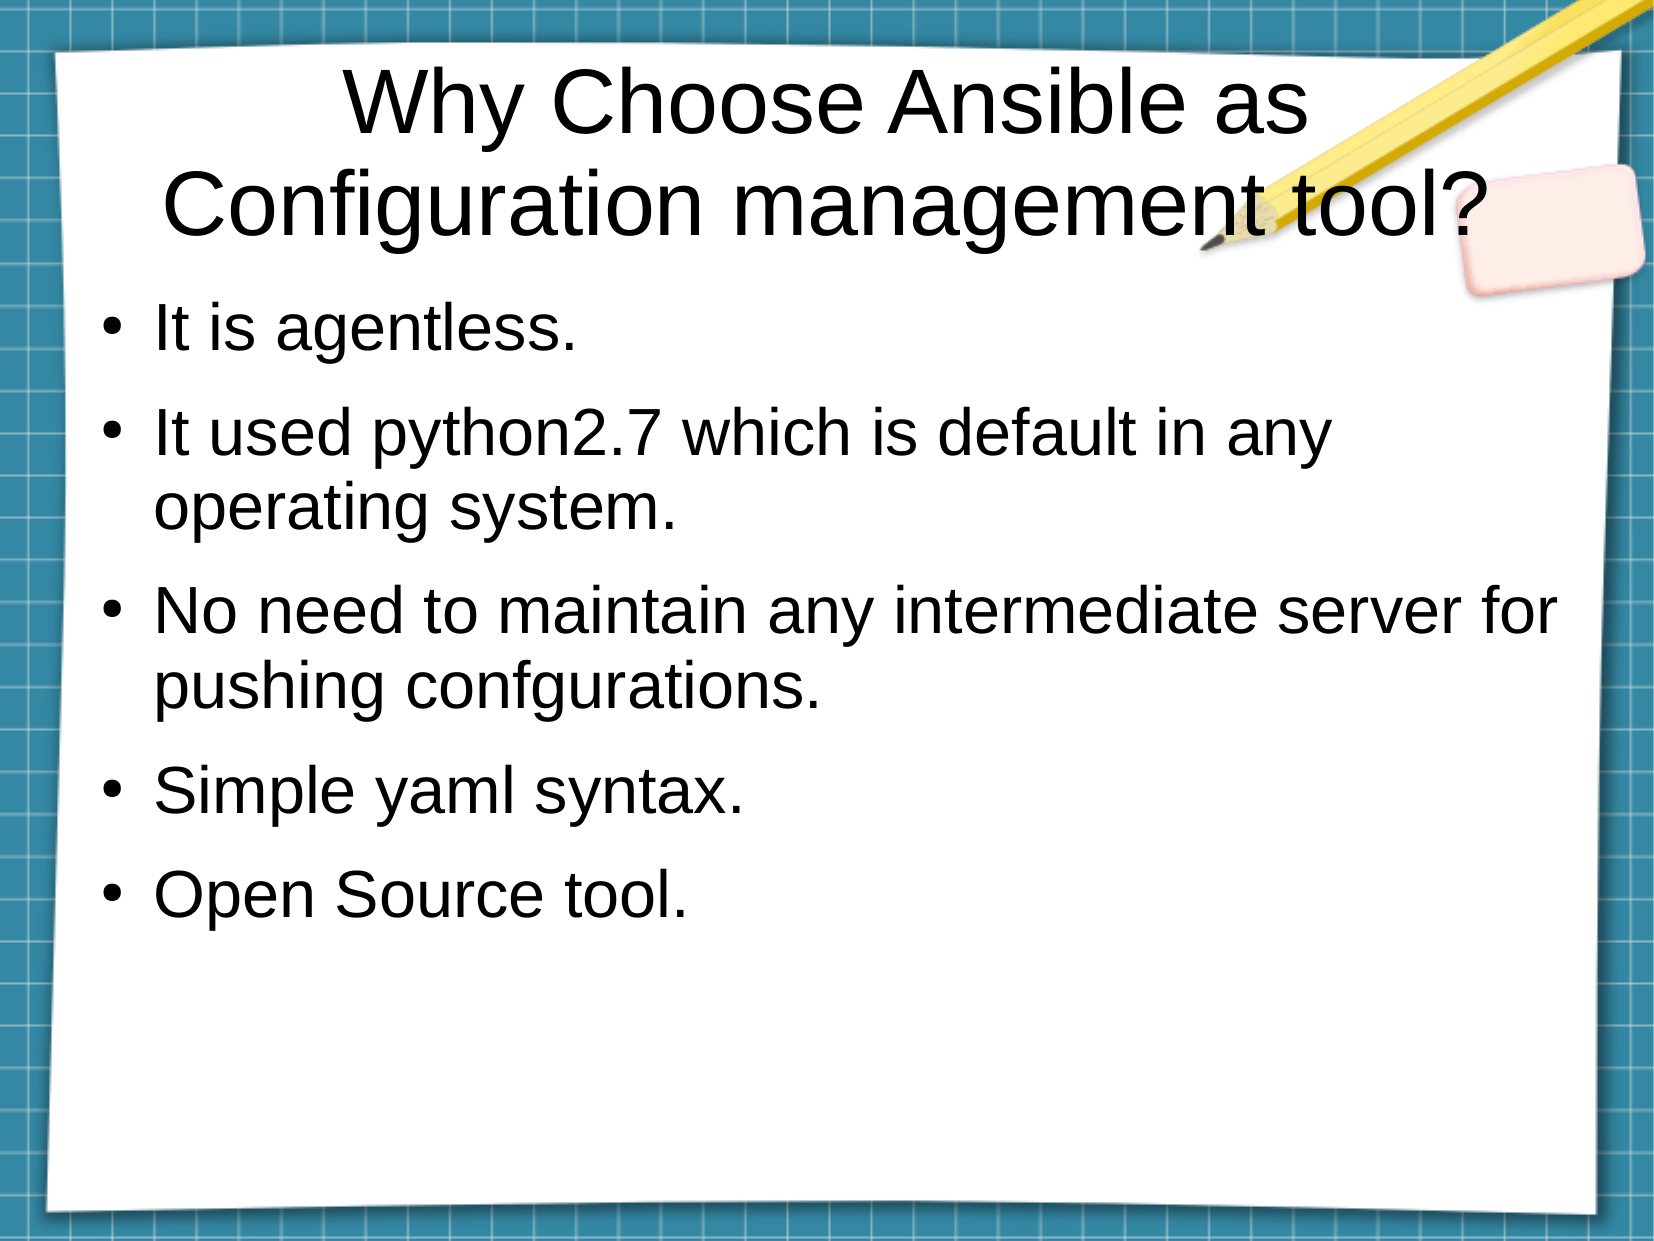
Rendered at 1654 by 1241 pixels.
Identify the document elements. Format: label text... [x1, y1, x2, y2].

title Why Choose Ansible as Configuration management tool? [82, 49, 1571, 257]
picture [0, 0, 1654, 1241]
list It is agentless. It used python2.7 which is default in any operating system. No need to maintain any intermediate server for pushing confgurations. Simple yaml syntax. Open Source tool. [82, 290, 1571, 1010]
